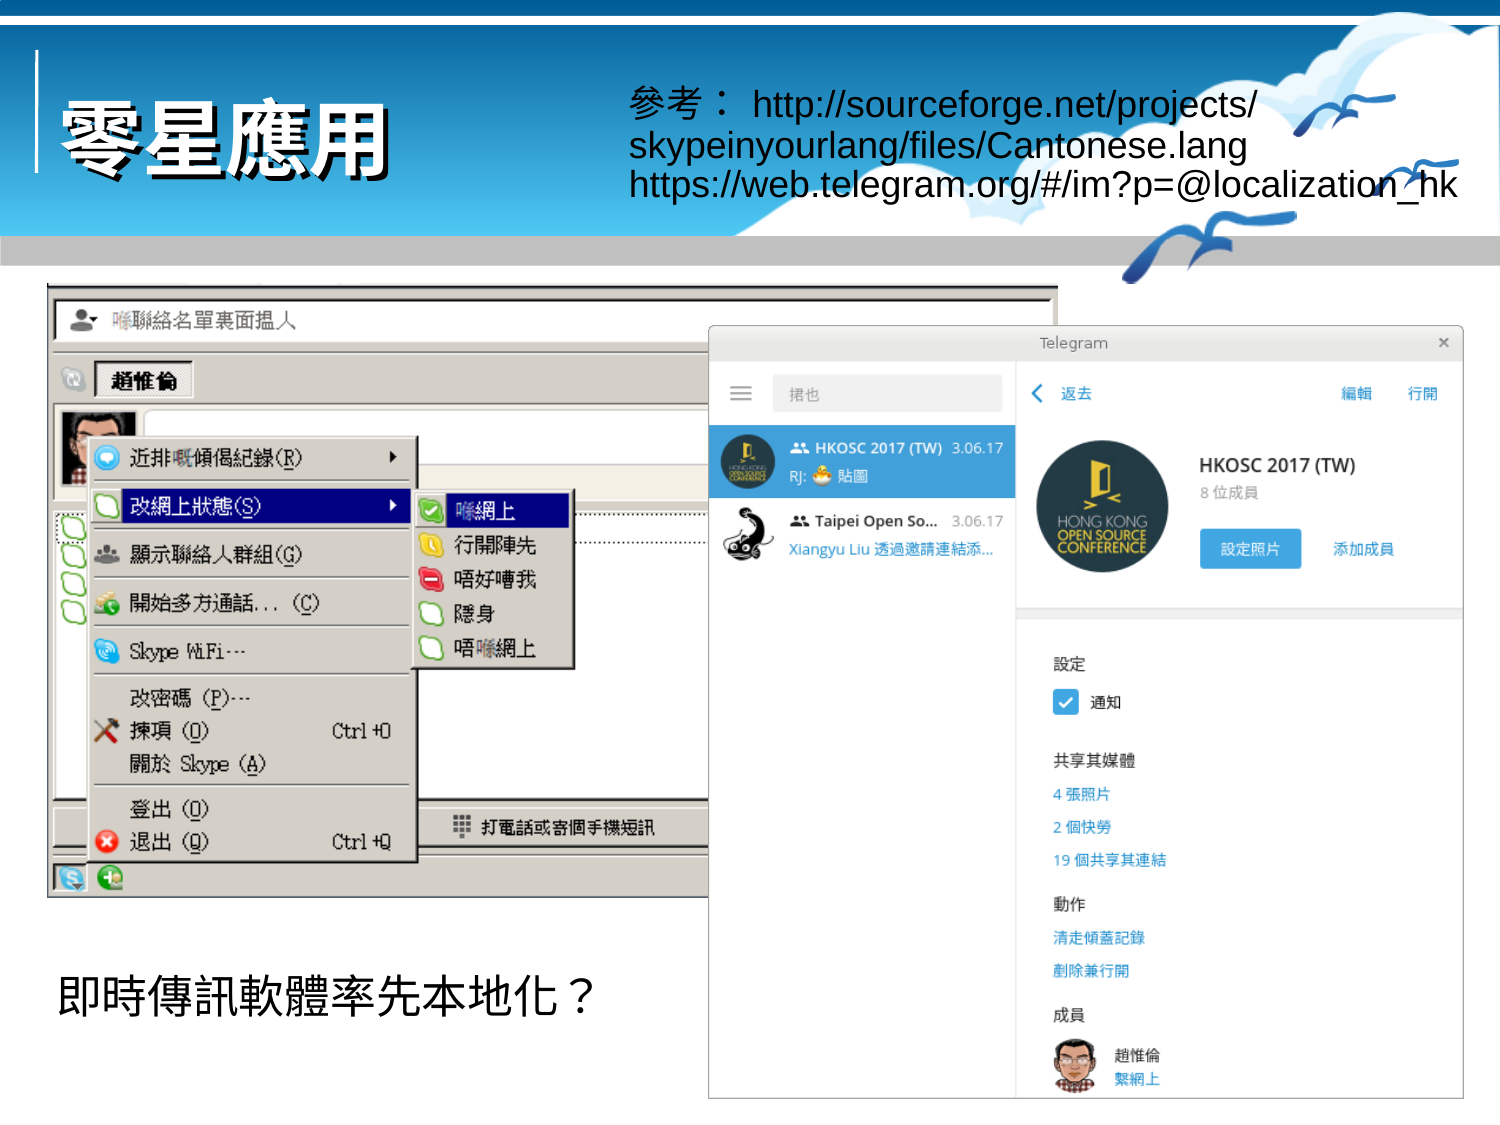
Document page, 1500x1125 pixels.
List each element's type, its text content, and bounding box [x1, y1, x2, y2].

text_box 參考：http://sourceforge.net/projects/ skypeinyourlang/files/Cantonese.lang https://web.telegram.org/#/im?p=@localization_hk [614, 69, 1489, 258]
picture [730, 12, 1500, 236]
picture [47, 283, 1464, 1099]
title 零星應用 [59, 86, 614, 186]
picture [1122, 258, 1297, 284]
text_box 即時傳訊軟體率先本地化？ [41, 956, 621, 1040]
